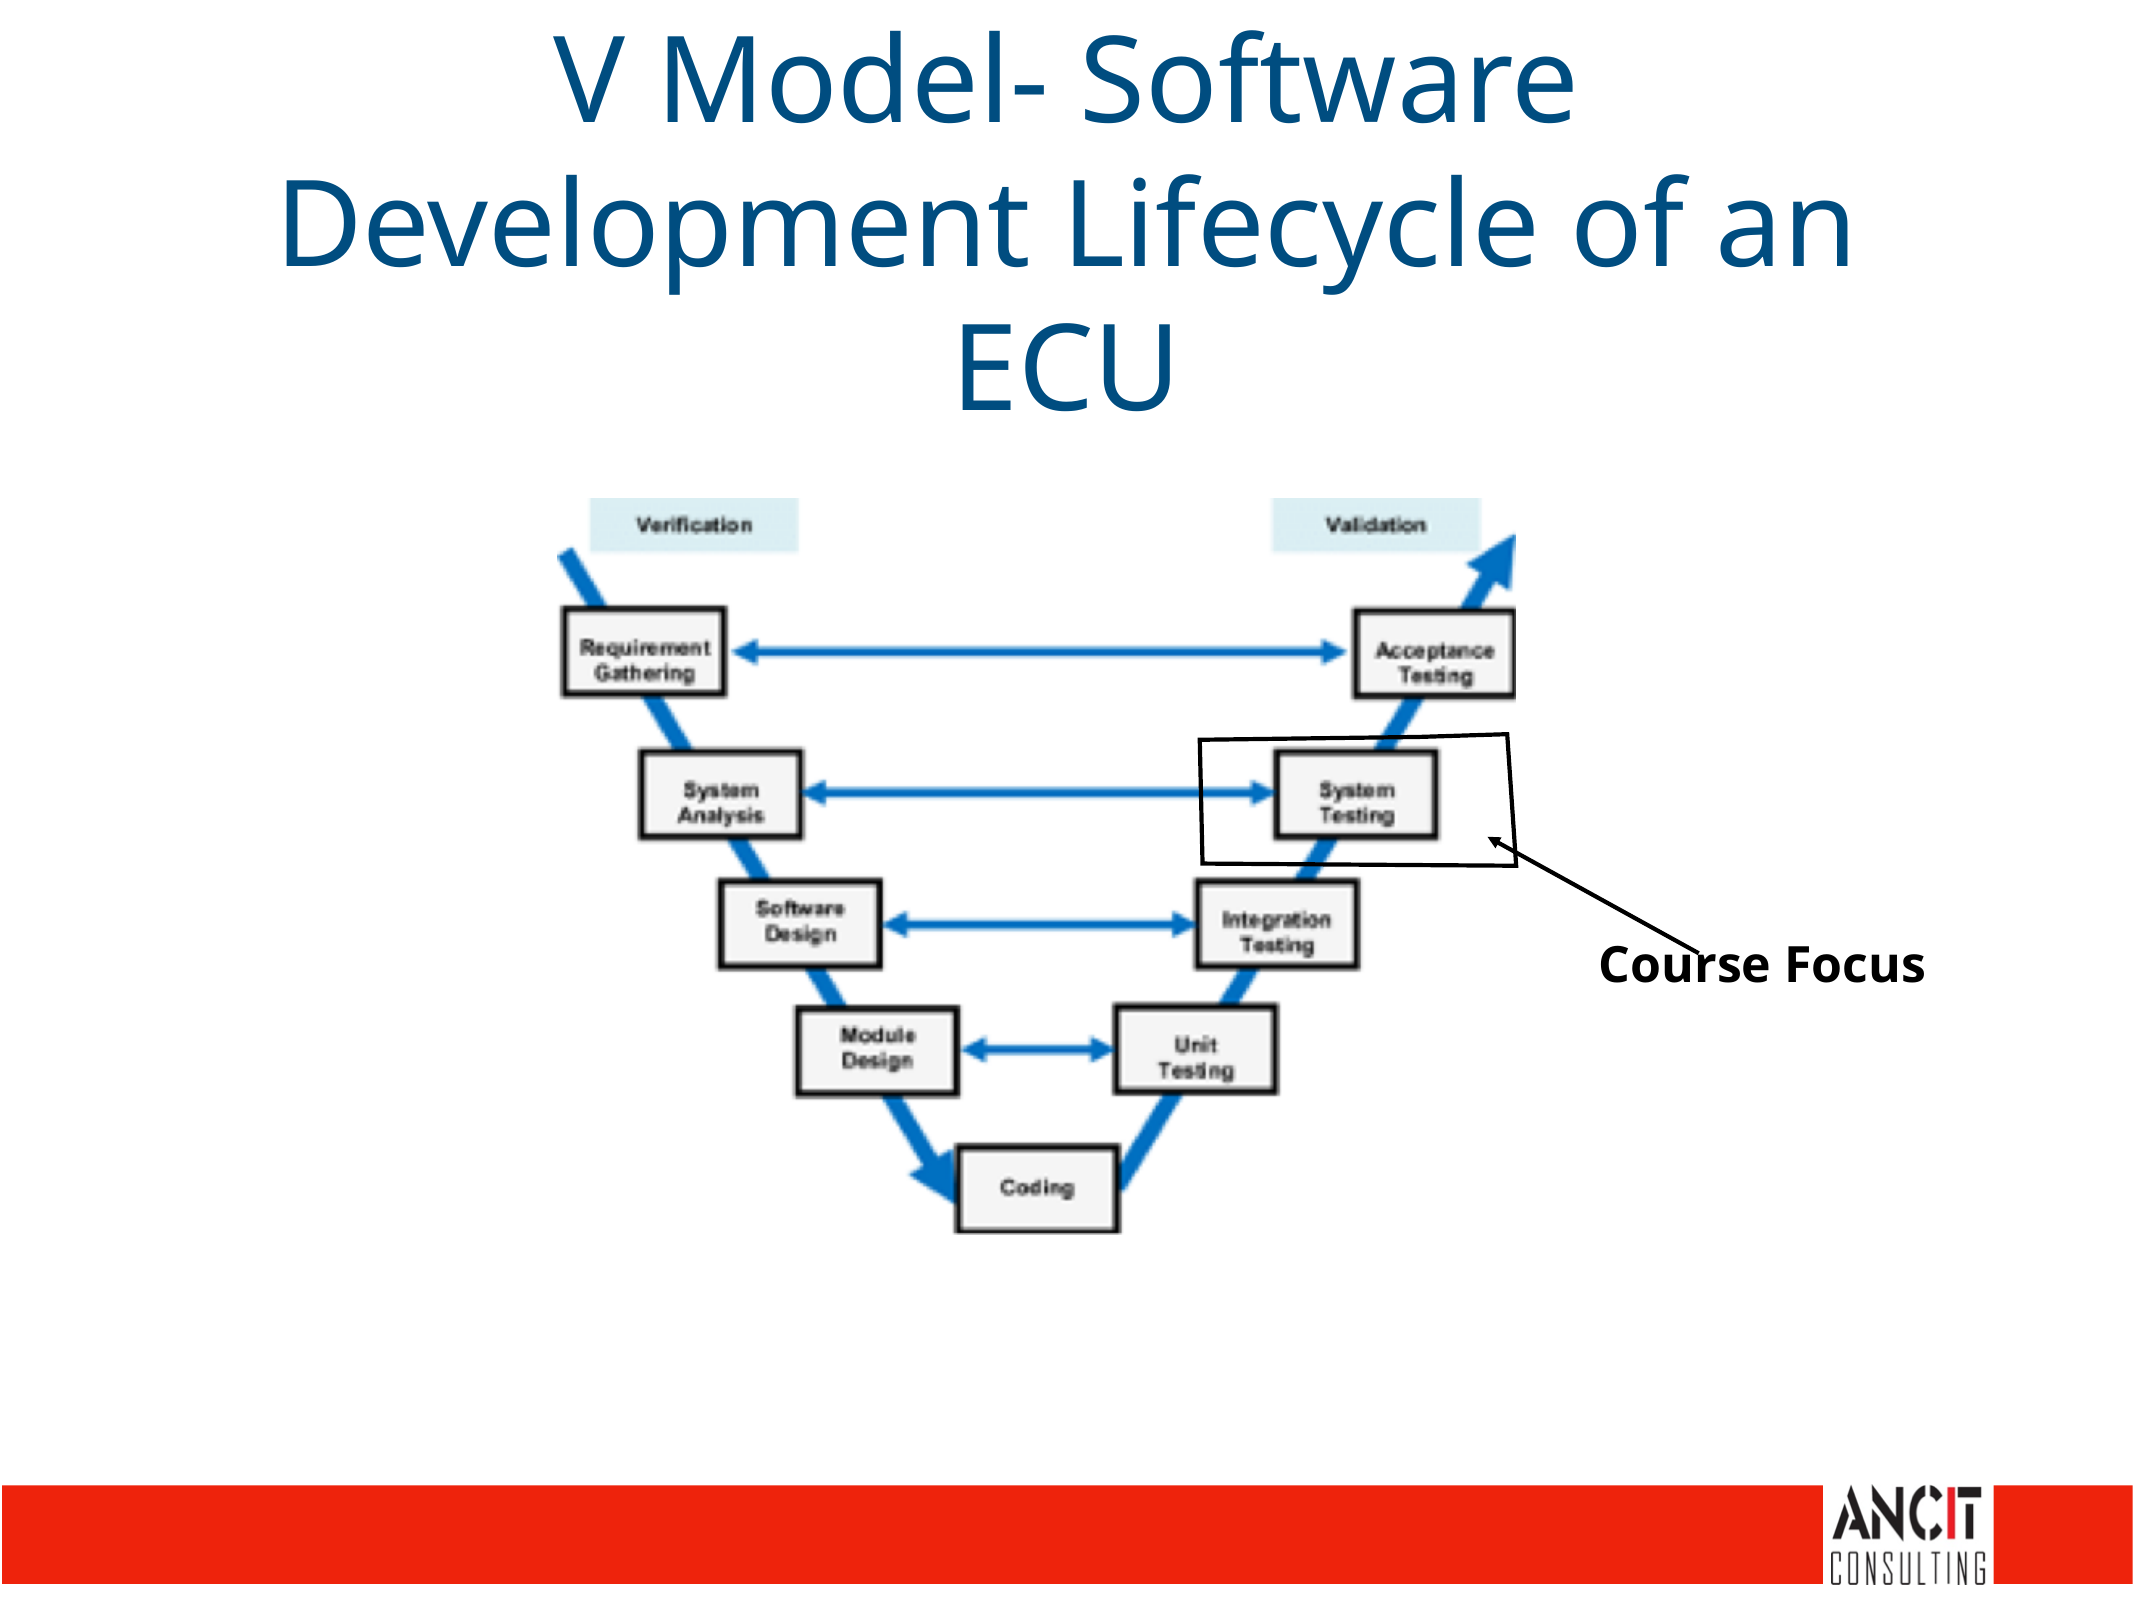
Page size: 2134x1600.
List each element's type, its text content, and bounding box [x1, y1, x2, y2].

picture [1831, 1484, 1986, 1585]
text_box [2, 1485, 1823, 1584]
text_box Course Focus [1590, 924, 1935, 1001]
title V Model- Software Development Lifecycle of an ECU [156, 41, 1978, 396]
text_box [1993, 1485, 2133, 1584]
picture [1202, 737, 1513, 863]
picture [557, 498, 1516, 1235]
